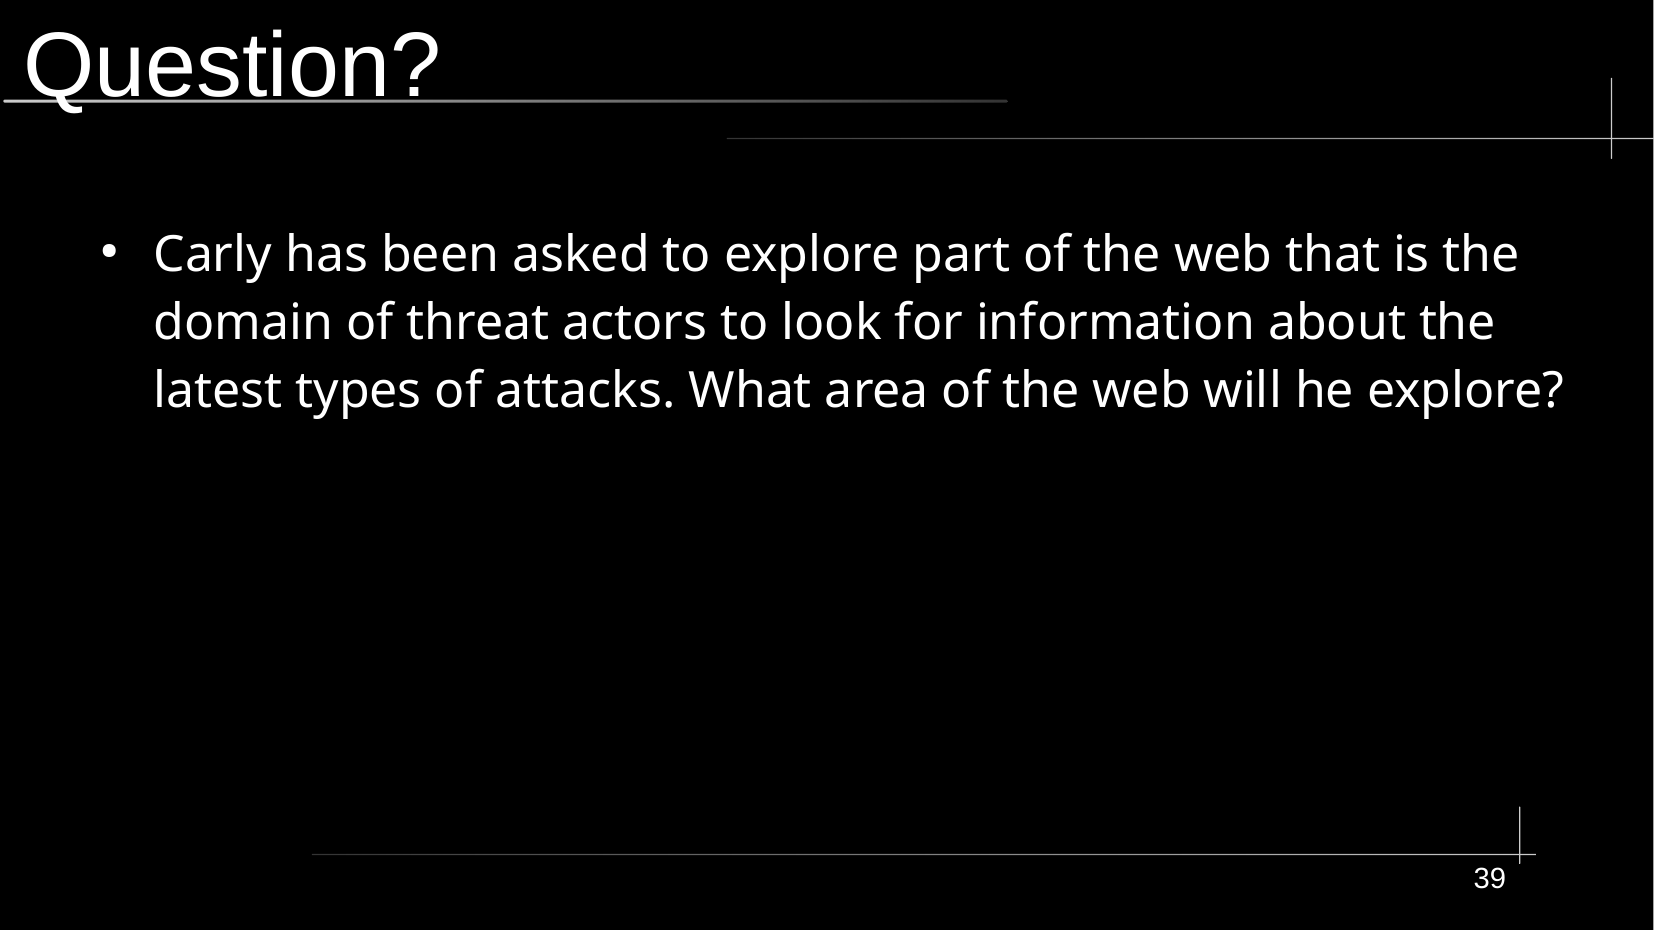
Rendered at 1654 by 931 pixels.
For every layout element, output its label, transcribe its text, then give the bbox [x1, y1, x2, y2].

title Question? [23, 11, 1589, 119]
list Carly has been asked to explore part of the web that is the domain of threat actors to look for information about the latest types of attacks. What area of the web will he explore? [82, 217, 1571, 758]
